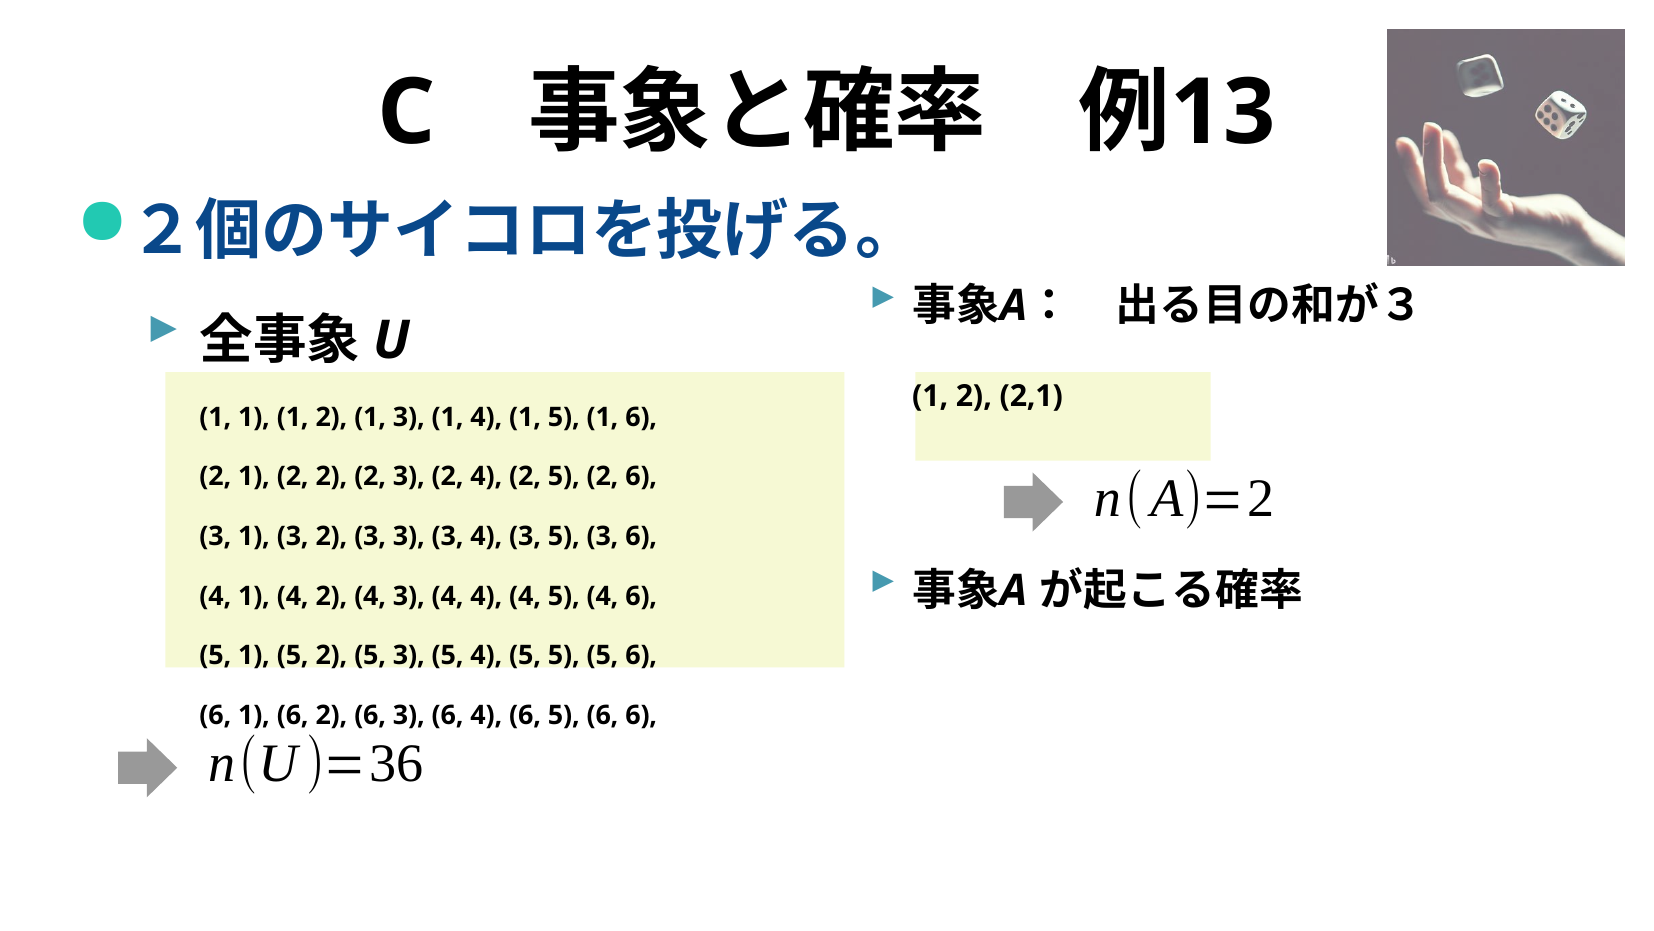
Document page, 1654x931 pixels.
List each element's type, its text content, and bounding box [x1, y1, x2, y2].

picture [1387, 29, 1625, 177]
text_box [118, 738, 178, 798]
chart [1092, 466, 1276, 532]
chart [206, 731, 425, 798]
list 事象A： 出る目の和が３ (1, 2), (2,1) 事象A が起こる確率 [797, 177, 1654, 621]
list ２個のサイコロを投げる。 全事象 U (1, 1), (1, 2), (1, 3), (1, 4), (1, 5), (1, 6), (2, 1), (2, 2), (2, 3), (2, 4), (2, 5), (2, 6), (3, 1), (3, 2), (3, 3), (3, 4), (3, 5), (3, 6), (4, 1), (4, 2), (4, 3), (4, 4), (4, 5), (4, 6), (5, 1), (5, 2), (5, 3), (5, 4), (5, 5), (5, 6), (6, 1), (6, 2), (6, 3), (6, 4), (6, 5), (6, 6), [59, 177, 1654, 739]
text_box [1003, 472, 1064, 532]
title C 事象と確率 例13 [29, 29, 1387, 178]
